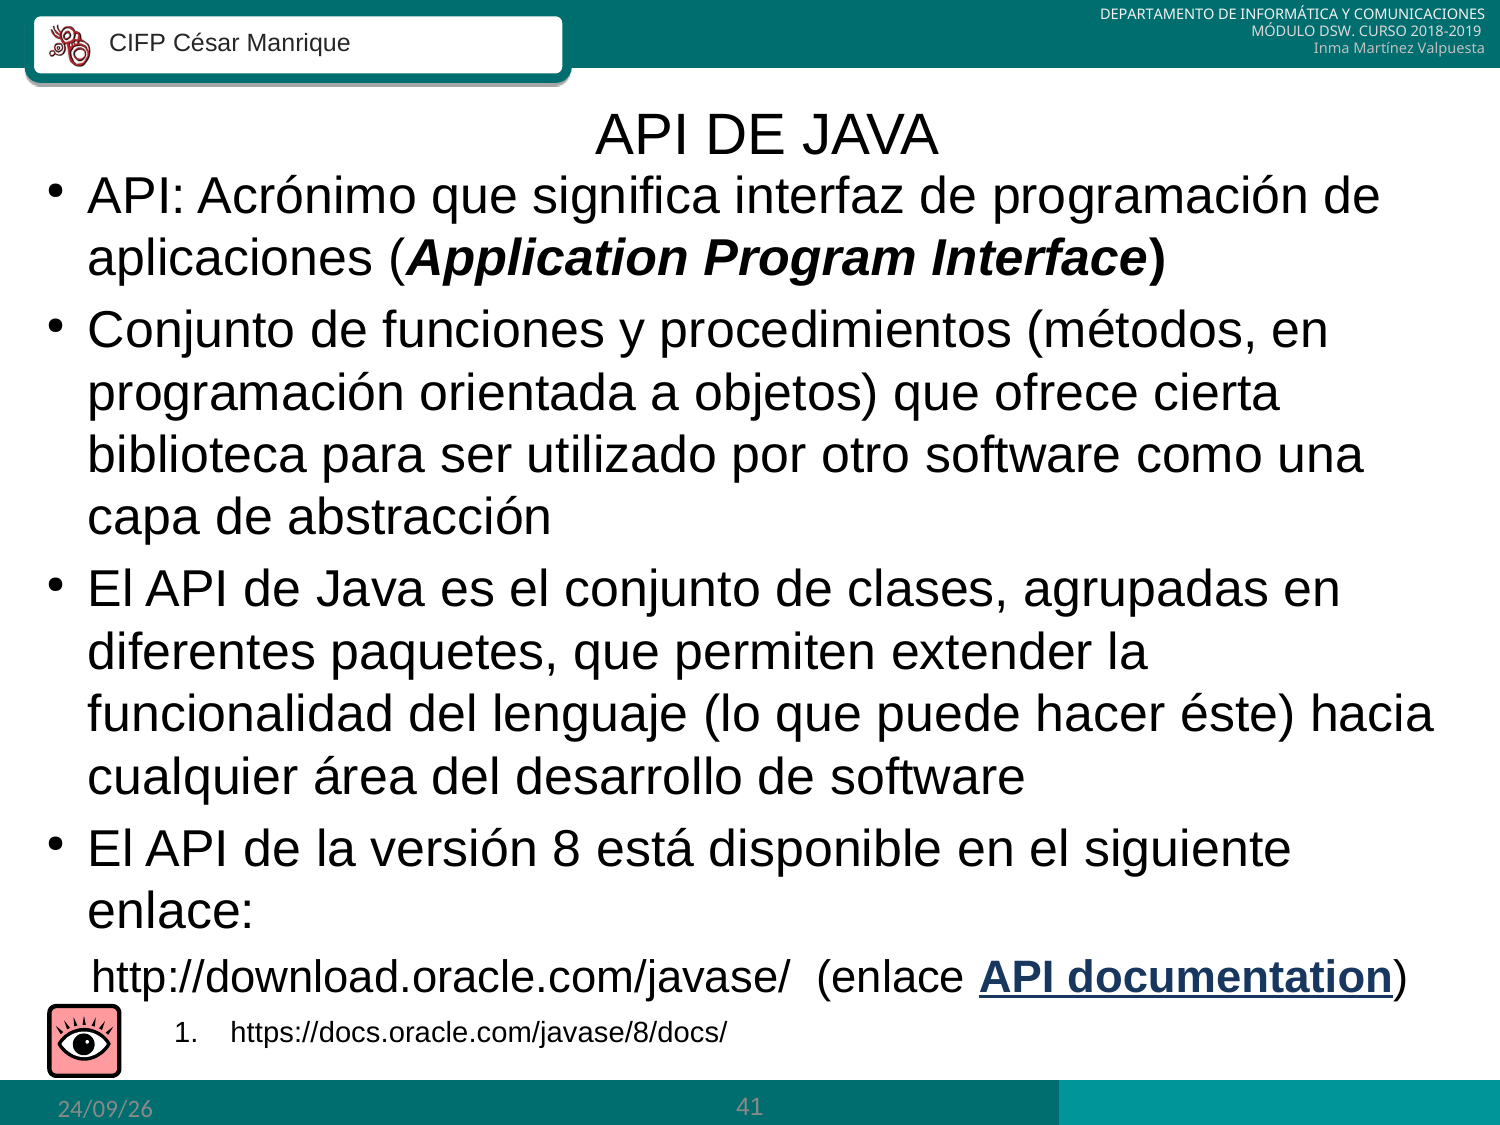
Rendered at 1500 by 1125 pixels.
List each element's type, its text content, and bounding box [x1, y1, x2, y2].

picture [47, 23, 93, 67]
text_box <número> [512, 1082, 988, 1125]
text_box https://docs.oracle.com/javase/8/docs/ [159, 987, 1500, 1056]
title API DE JAVA [17, 90, 1483, 153]
text_box 18/09/18 [42, 1085, 344, 1125]
list API: Acrónimo que significa interfaz de programación de aplicaciones (Application Program Interface) Conjunto de funciones y procedimientos (métodos, en programación orientada a objetos) que ofrece cierta biblioteca para ser utilizado por otro software como una capa de abstracción El API de Java es el conjunto de clases, agrupadas en diferentes paquetes, que permiten extender la funcionalidad del lenguaje (lo que puede hacer éste) hacia cualquier área del desarrollo de software El API de la versión 8 está disponible en el siguiente enlace: http://download.oracle.com/javase/ (enlace API documentation) [17, 153, 1483, 1028]
picture [47, 1003, 122, 1078]
